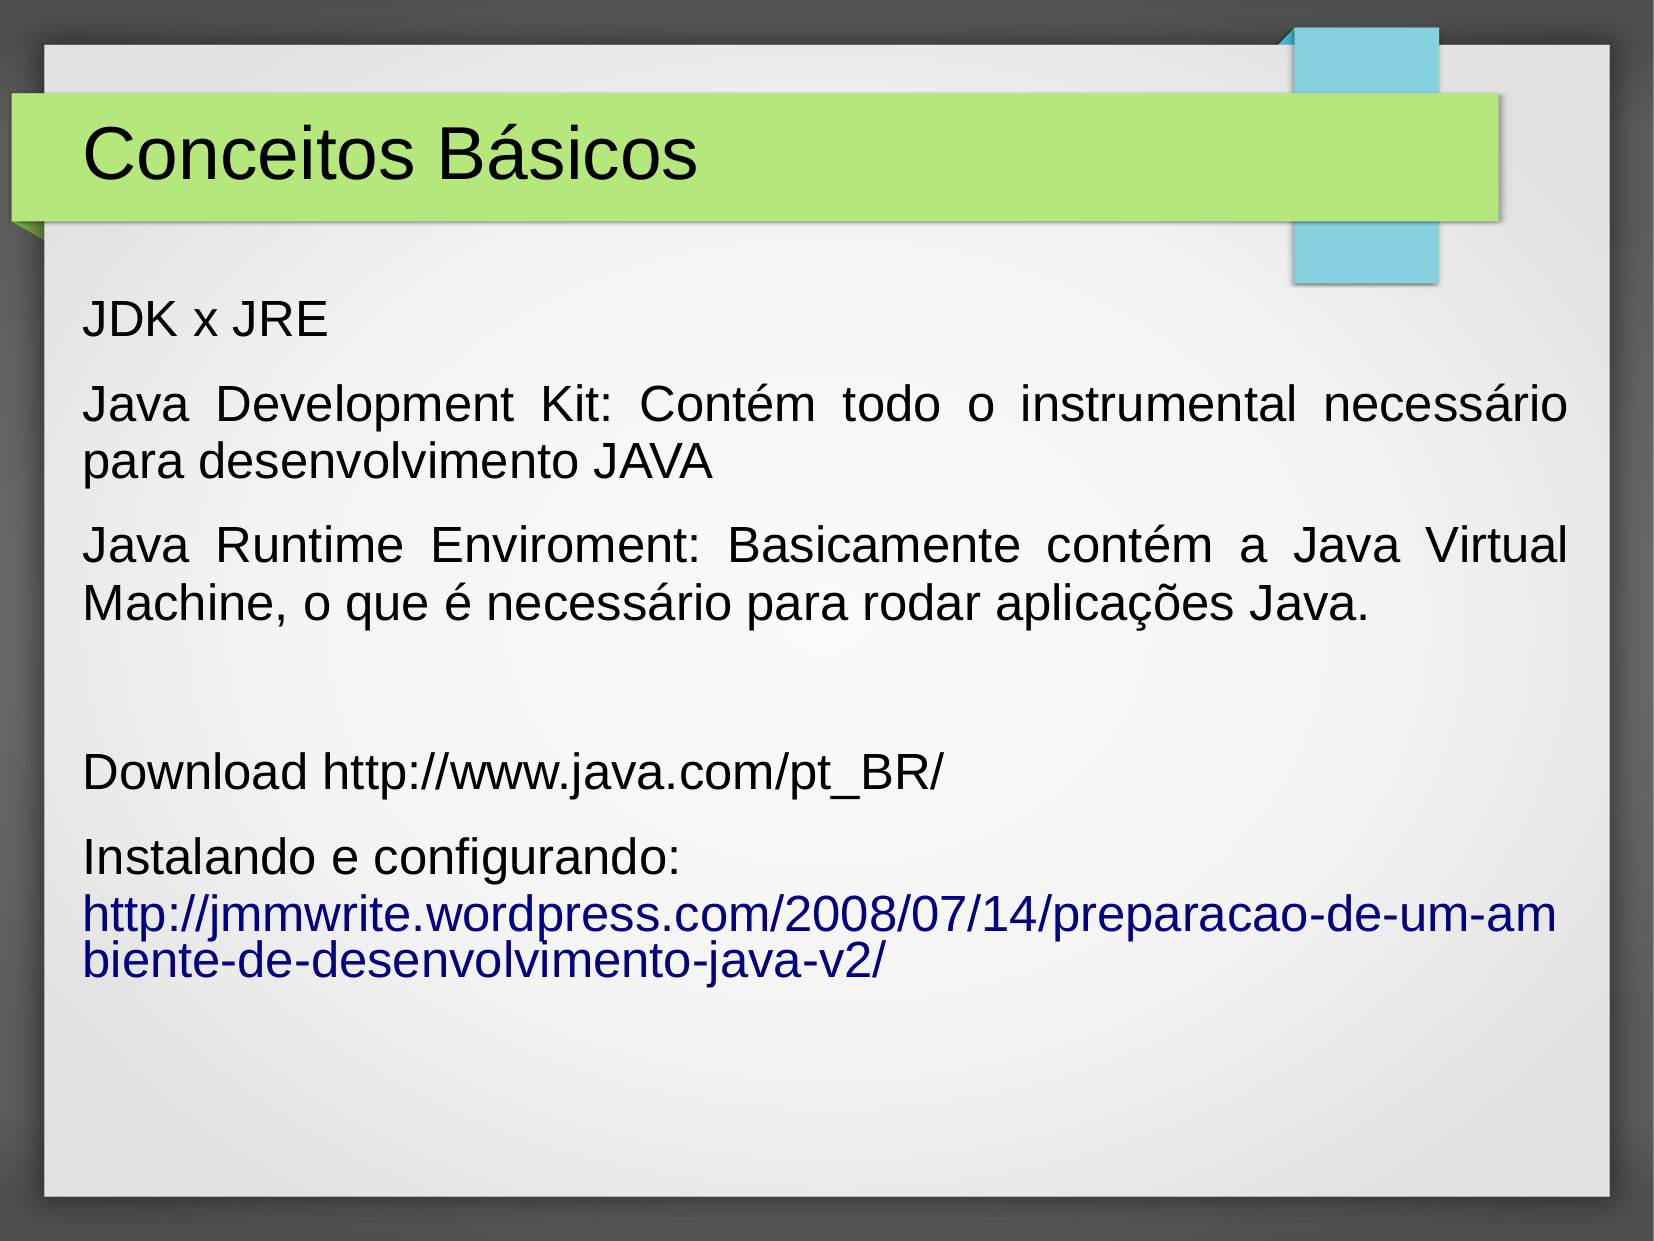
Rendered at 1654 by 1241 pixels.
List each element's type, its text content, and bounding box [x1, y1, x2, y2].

title Conceitos Básicos [82, 94, 1264, 213]
list JDK x JRE Java Development Kit: Contém todo o instrumental necessário para desenvolvimento JAVA Java Runtime Enviroment: Basicamente contém a Java Virtual Machine, o que é necessário para rodar aplicações Java. Download http://www.java.com/pt_BR/ Instalando e configurando: http://jmmwrite.wordpress.com/2008/07/14/preparacao-de-um-ambiente-de-desenvolvimento-java-v2/ [82, 290, 1571, 1010]
picture [0, 0, 1654, 1241]
